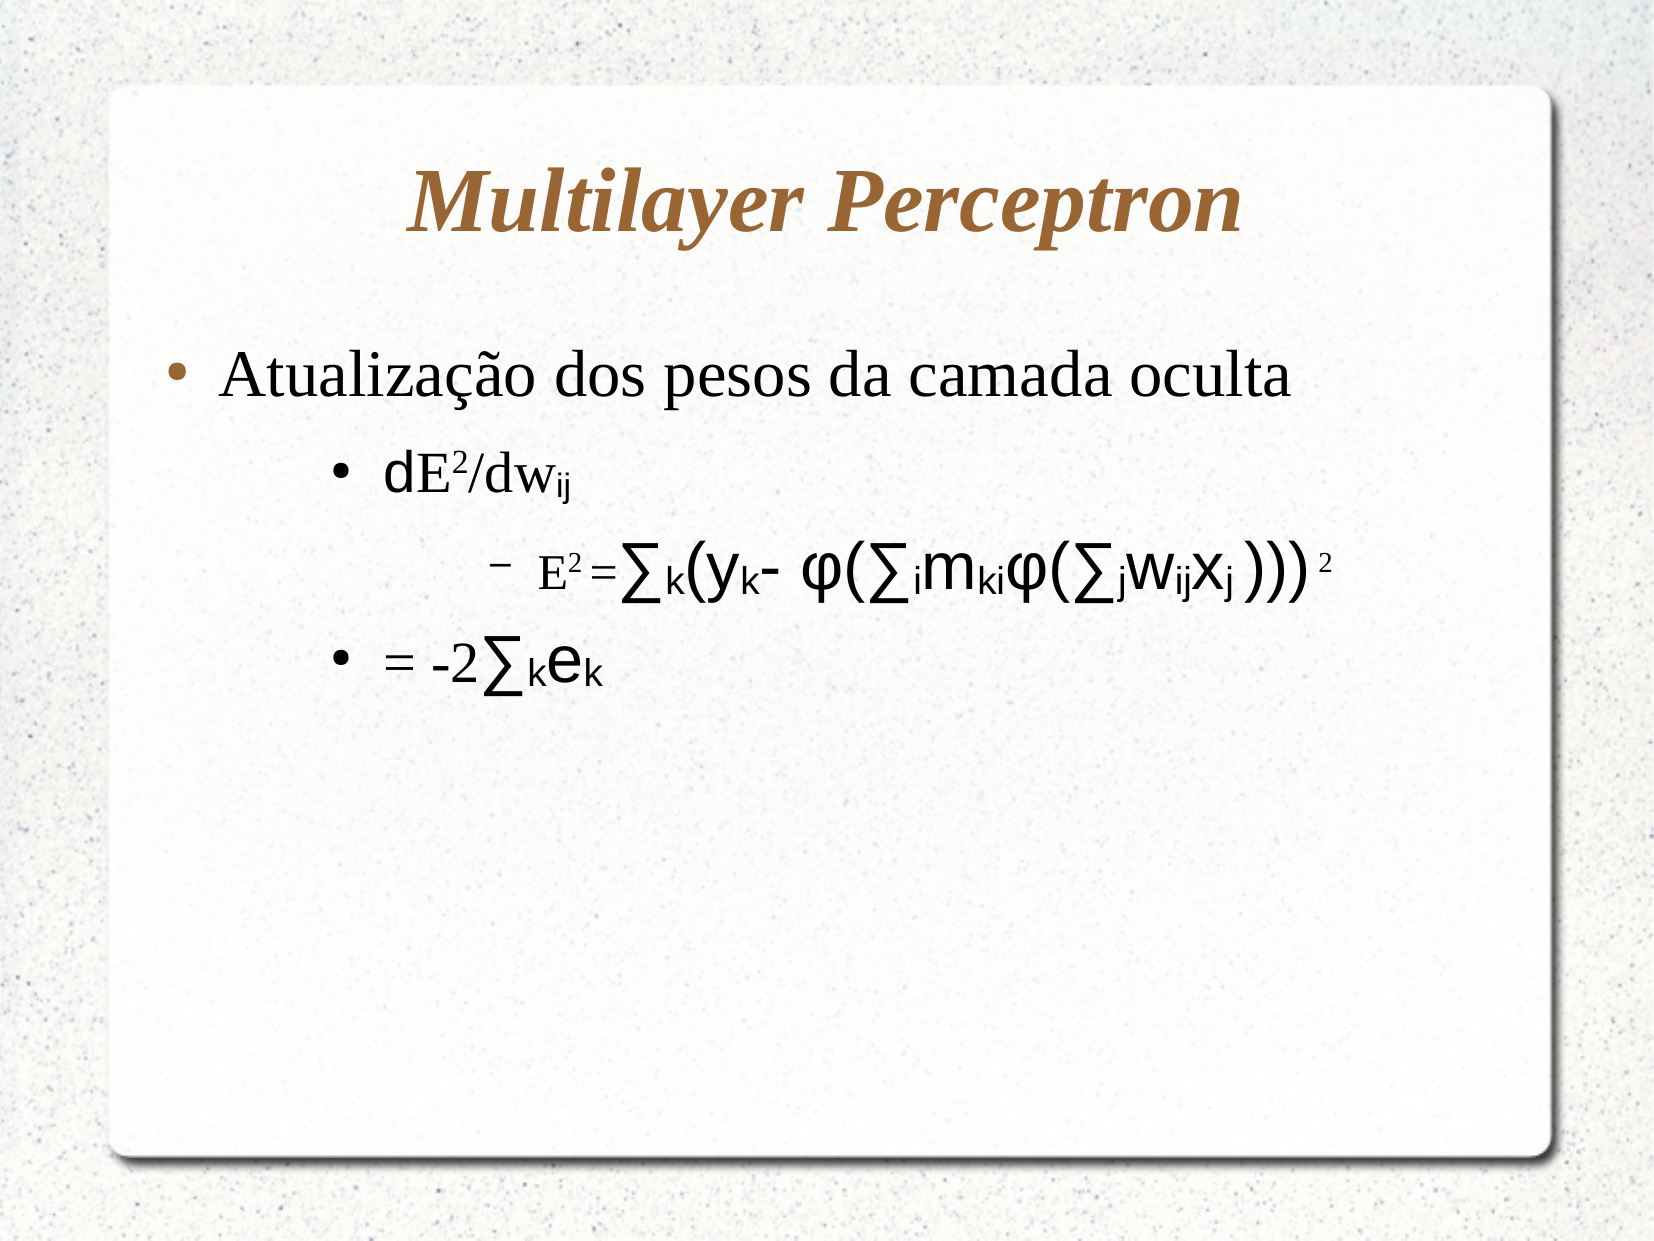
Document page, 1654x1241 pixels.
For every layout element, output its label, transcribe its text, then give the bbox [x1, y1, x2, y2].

title Multilayer Perceptron [118, 96, 1536, 304]
picture [0, 0, 1654, 1241]
list Atualização dos pesos da camada oculta dE2/dwij E2 =∑k(yk- φ(∑imkiφ(∑jwijxj ))) 2 = -2∑kek [147, 336, 1506, 1241]
